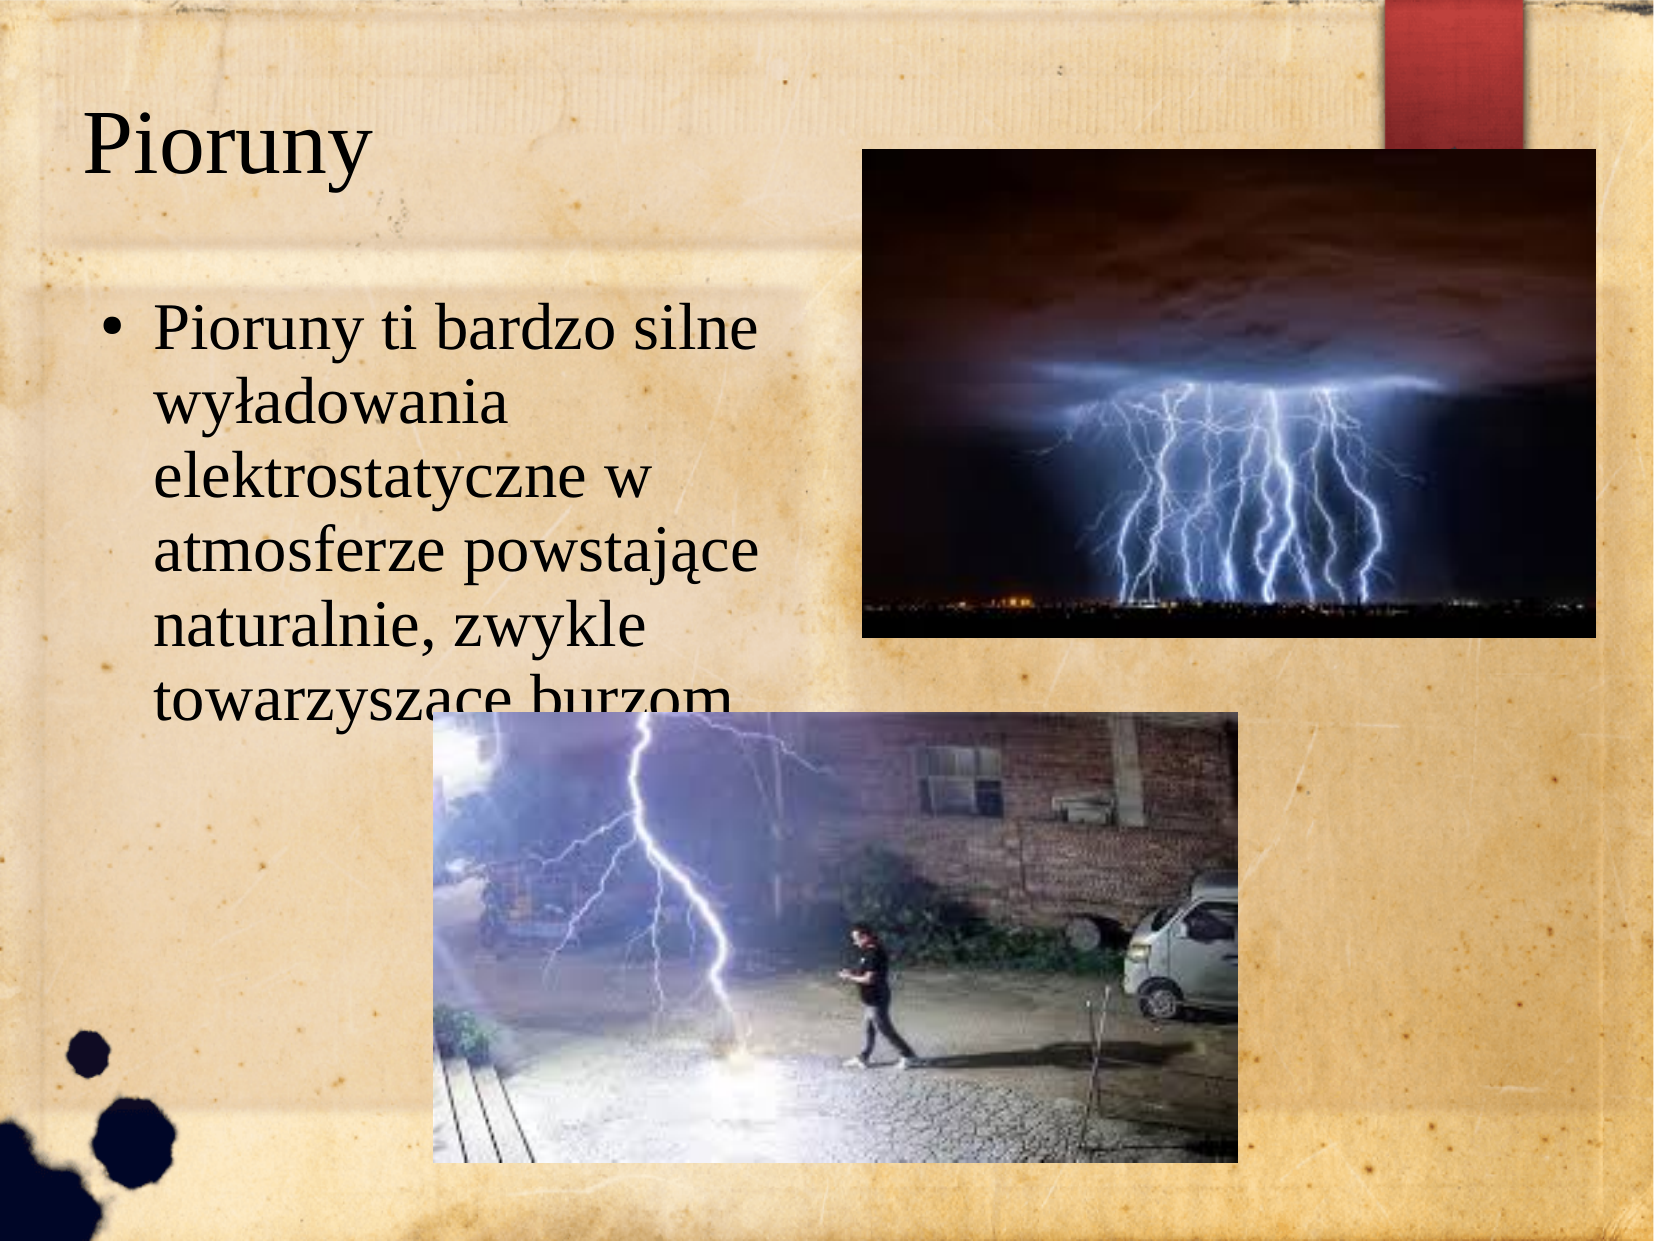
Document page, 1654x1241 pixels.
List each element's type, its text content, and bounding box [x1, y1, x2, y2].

title Pioruny [82, 49, 1347, 237]
picture [0, 0, 1654, 1241]
list Pioruny ti bardzo silne wyładowania elektrostatyczne w atmosferze powstające naturalnie, zwykle towarzyszące burzom. [82, 290, 793, 1010]
